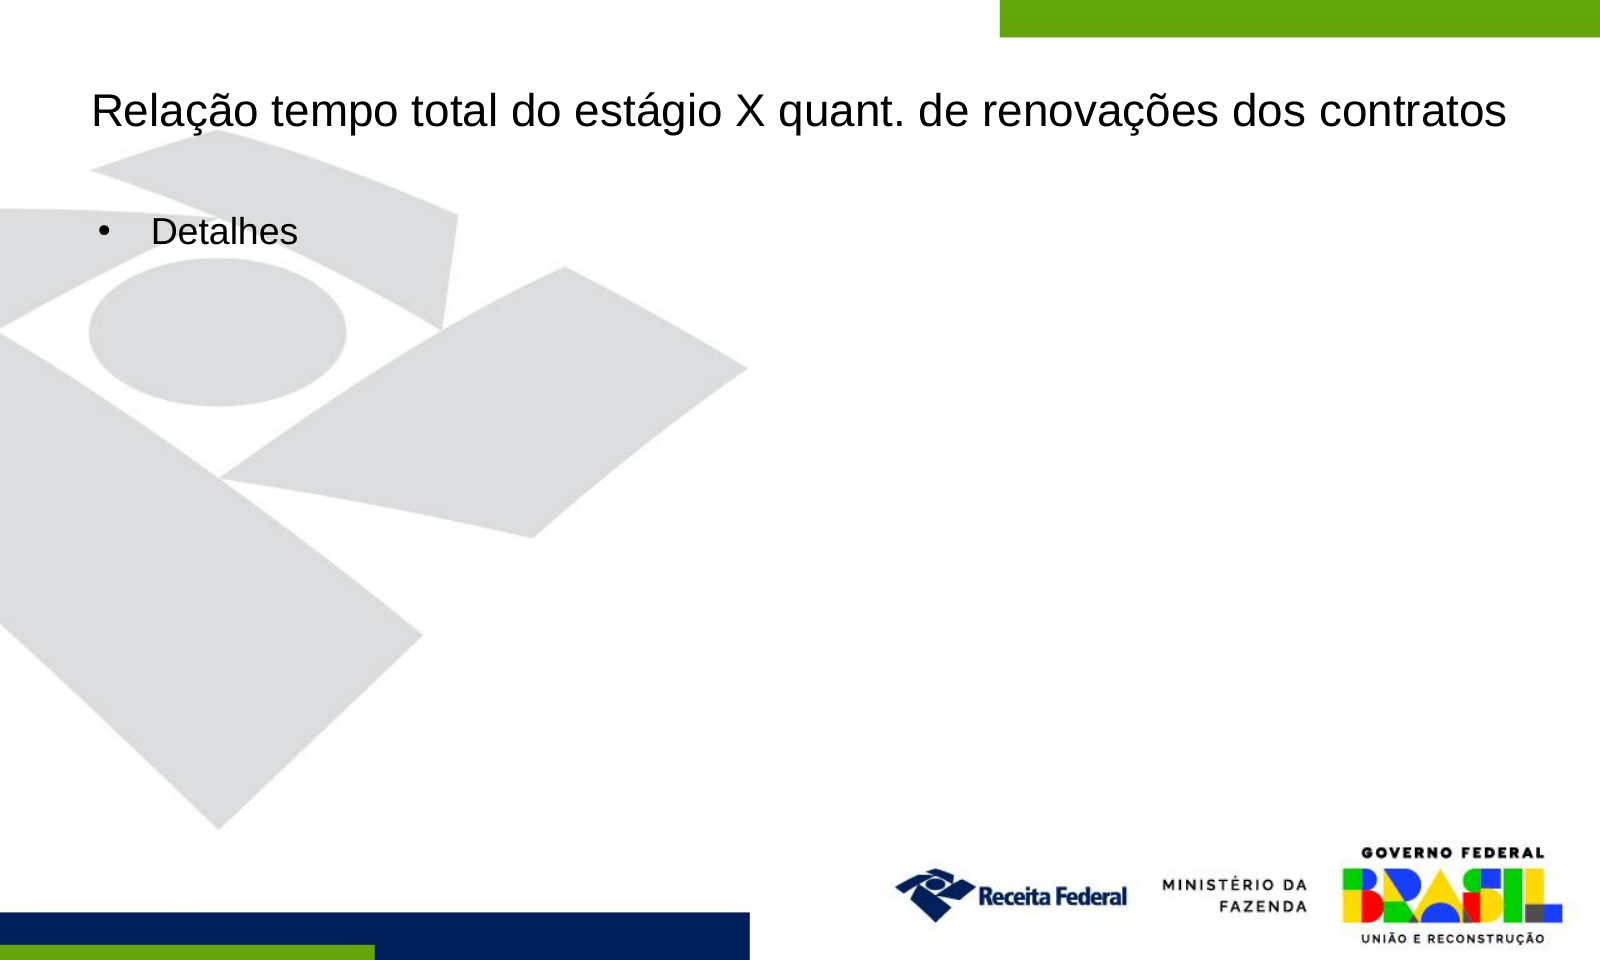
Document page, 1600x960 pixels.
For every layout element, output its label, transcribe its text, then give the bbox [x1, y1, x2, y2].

title Relação tempo total do estágio X quant. de renovações dos contratos [79, 35, 1520, 187]
list Detalhes [79, 210, 1520, 734]
picture [0, 0, 1600, 960]
